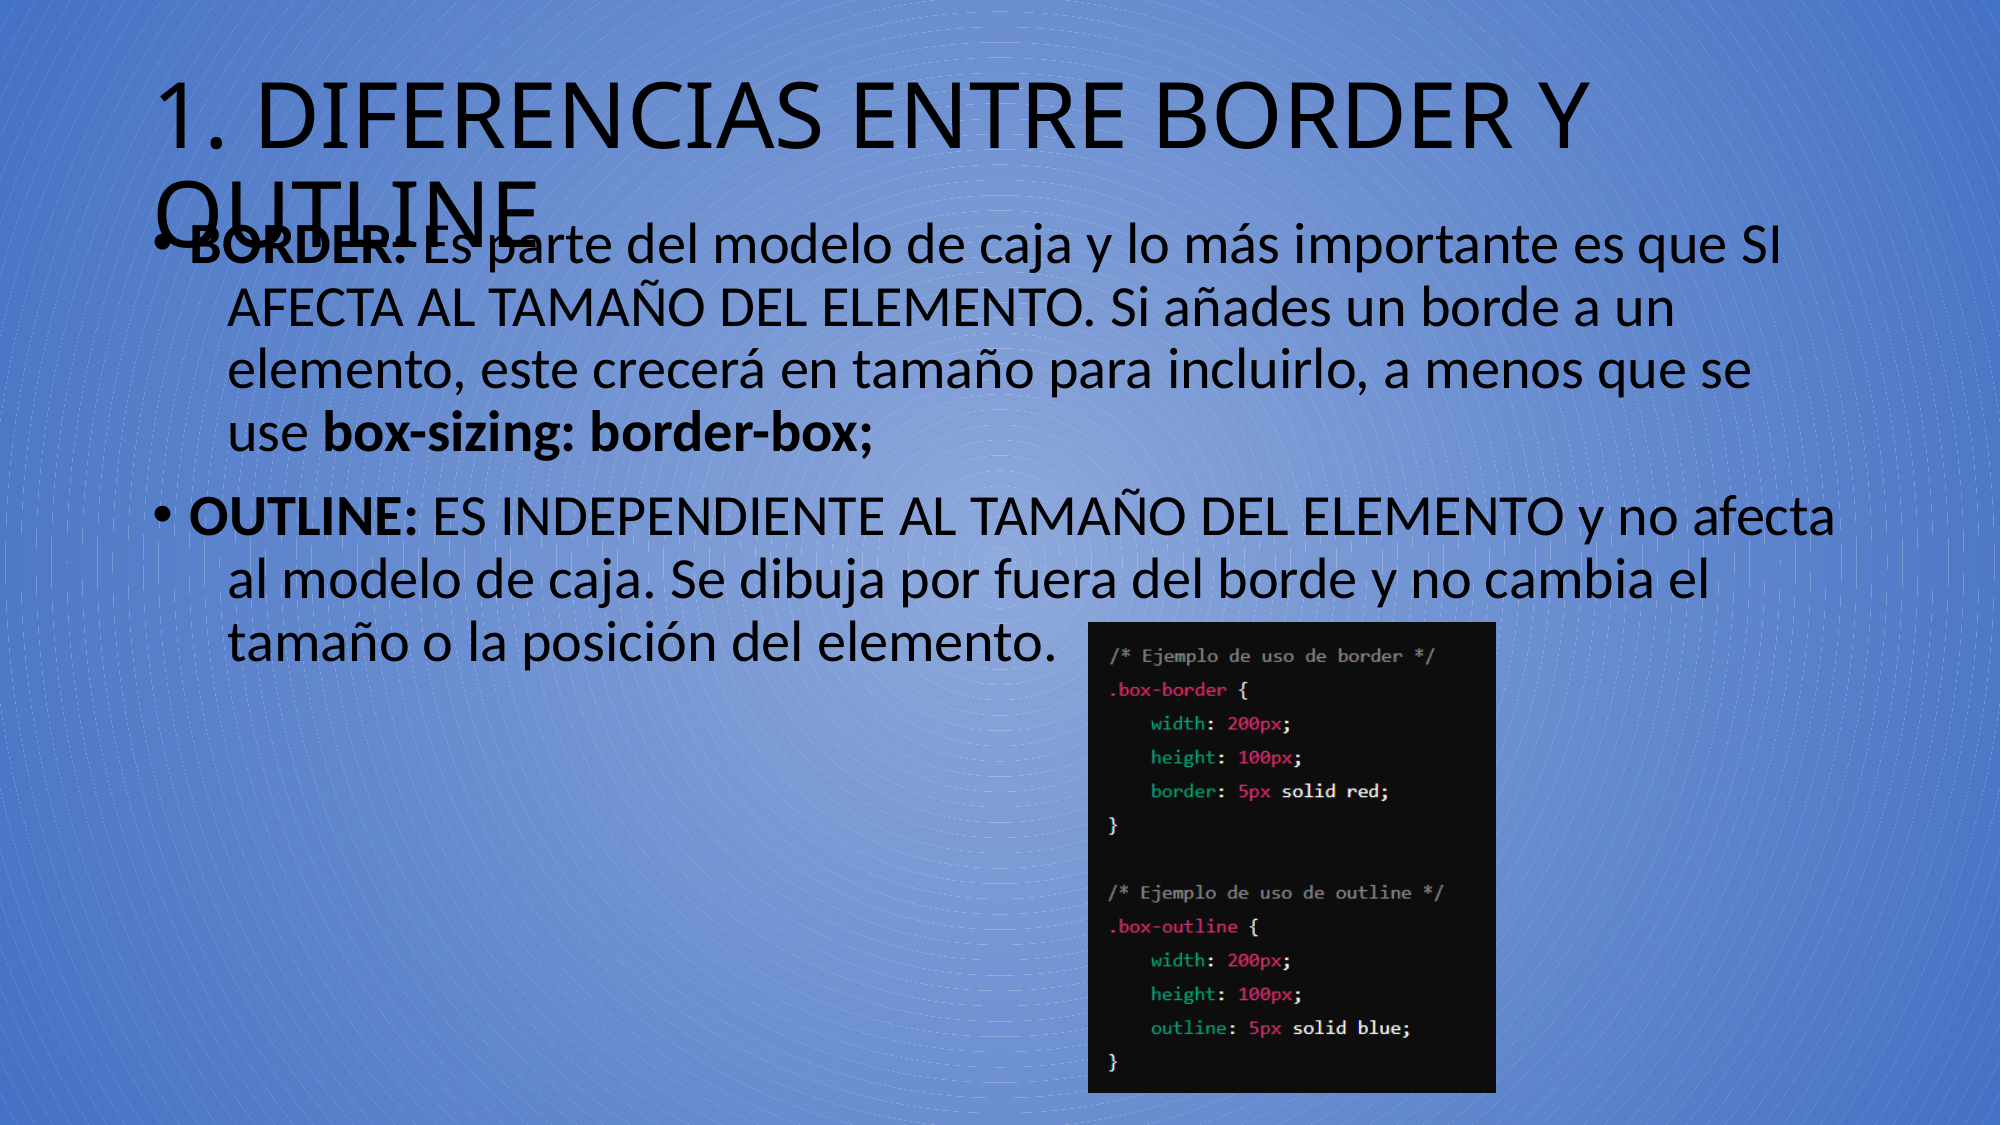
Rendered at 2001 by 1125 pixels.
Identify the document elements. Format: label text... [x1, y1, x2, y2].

title 1. DIFERENCIAS ENTRE BORDER Y OUTLINE [137, 59, 1863, 205]
list BORDER: Es parte del modelo de caja y lo más importante es que SI AFECTA AL TAMAÑO DEL ELEMENTO. Si añades un borde a un elemento, este crecerá en tamaño para incluirlo, a menos que se use box-sizing: border-box; OUTLINE: ES INDEPENDIENTE AL TAMAÑO DEL ELEMENTO y no afecta al modelo de caja. Se dibuja por fuera del borde y no cambia el tamaño o la posición del elemento. [137, 205, 1863, 920]
picture [1088, 622, 1496, 1093]
